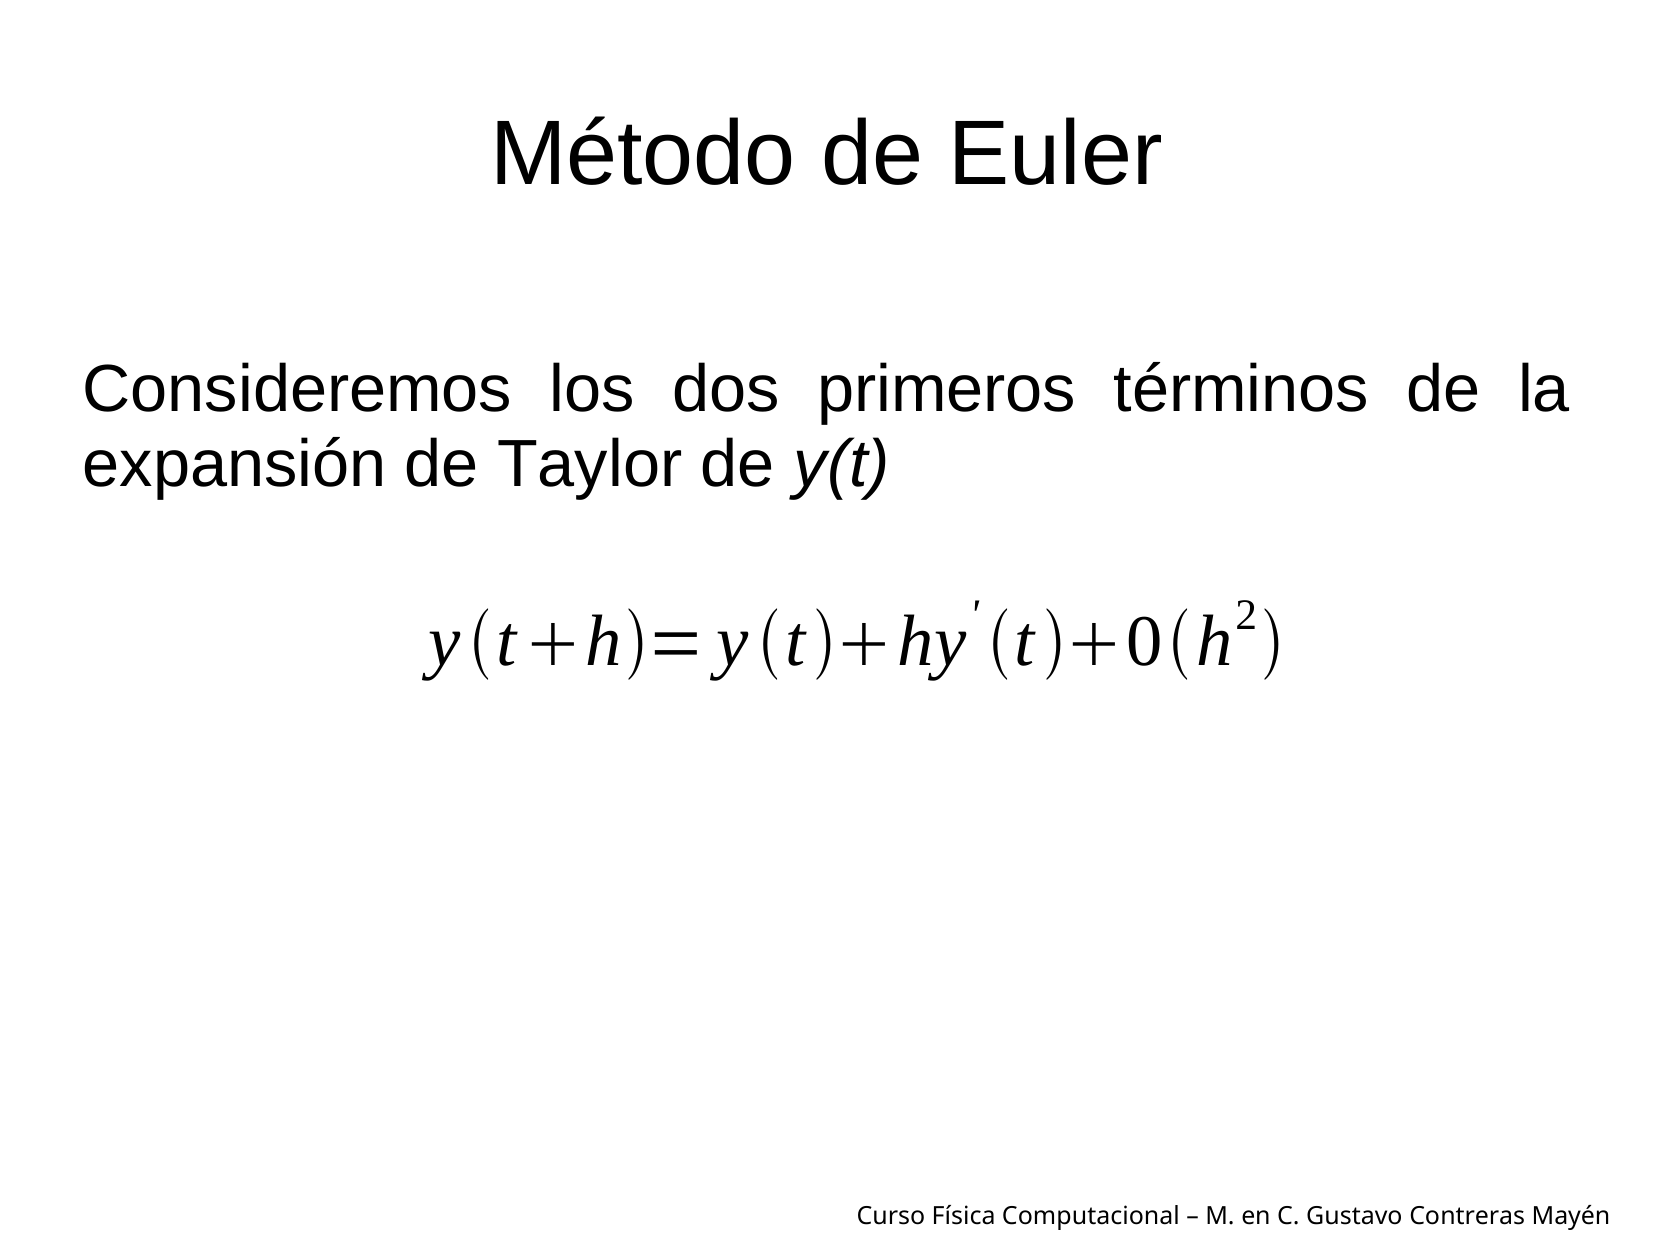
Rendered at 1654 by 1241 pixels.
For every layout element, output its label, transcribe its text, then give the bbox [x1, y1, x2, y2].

title Método de Euler [82, 49, 1571, 257]
chart [413, 590, 1290, 684]
subtitle Consideremos los dos primeros términos de la expansión de Taylor de y(t) [82, 290, 1571, 562]
